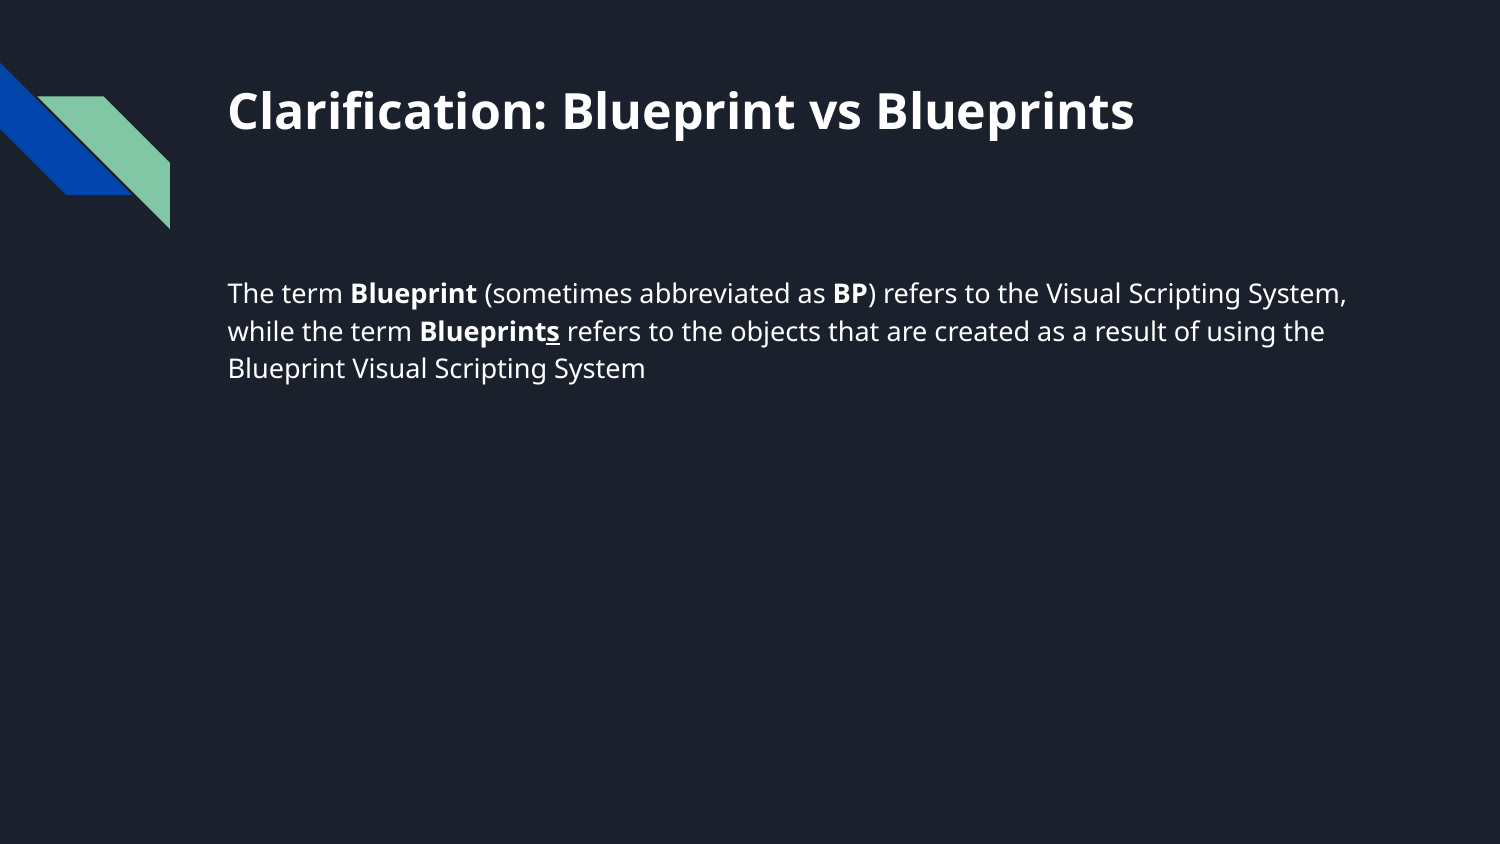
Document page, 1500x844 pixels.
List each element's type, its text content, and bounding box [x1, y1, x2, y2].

text_box Clarification: Blueprint vs Blueprints [212, 64, 1368, 215]
text_box The term Blueprint (sometimes abbreviated as BP) refers to the Visual Scripting System, while the term Blueprints refers to the objects that are created as a result of using the Blueprint Visual Scripting System [212, 257, 1368, 735]
